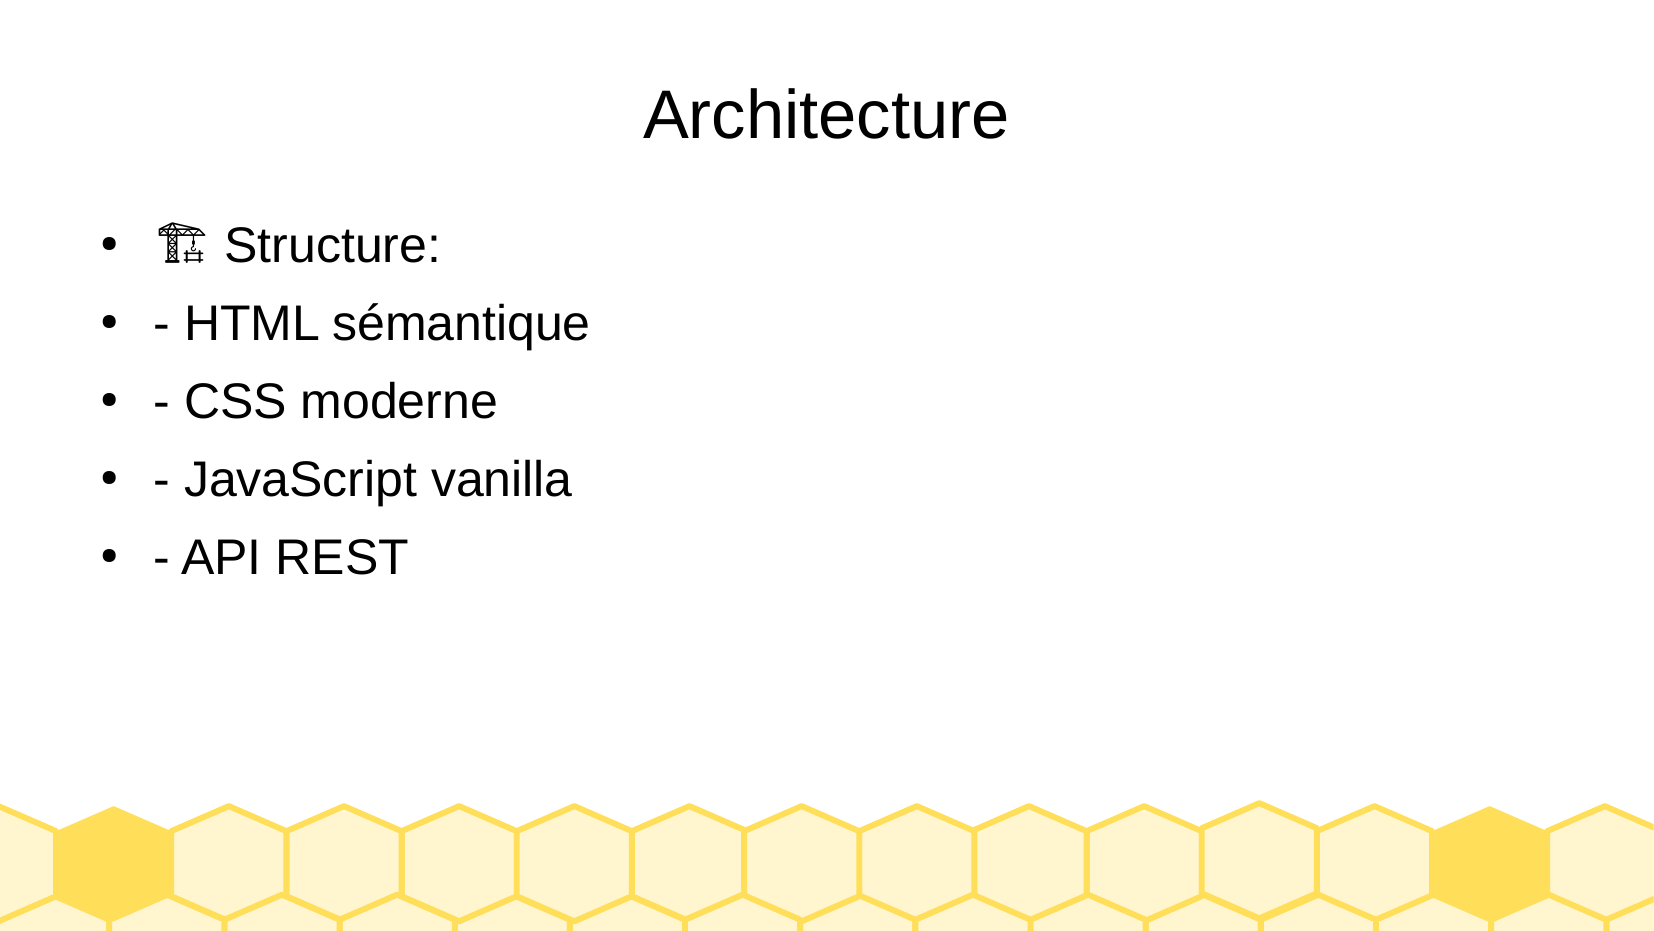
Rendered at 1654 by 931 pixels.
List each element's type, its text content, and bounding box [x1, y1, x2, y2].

list 🏗 Structure: - HTML sémantique - CSS moderne - JavaScript vanilla - API REST [82, 217, 1571, 758]
title Architecture [82, 37, 1571, 193]
